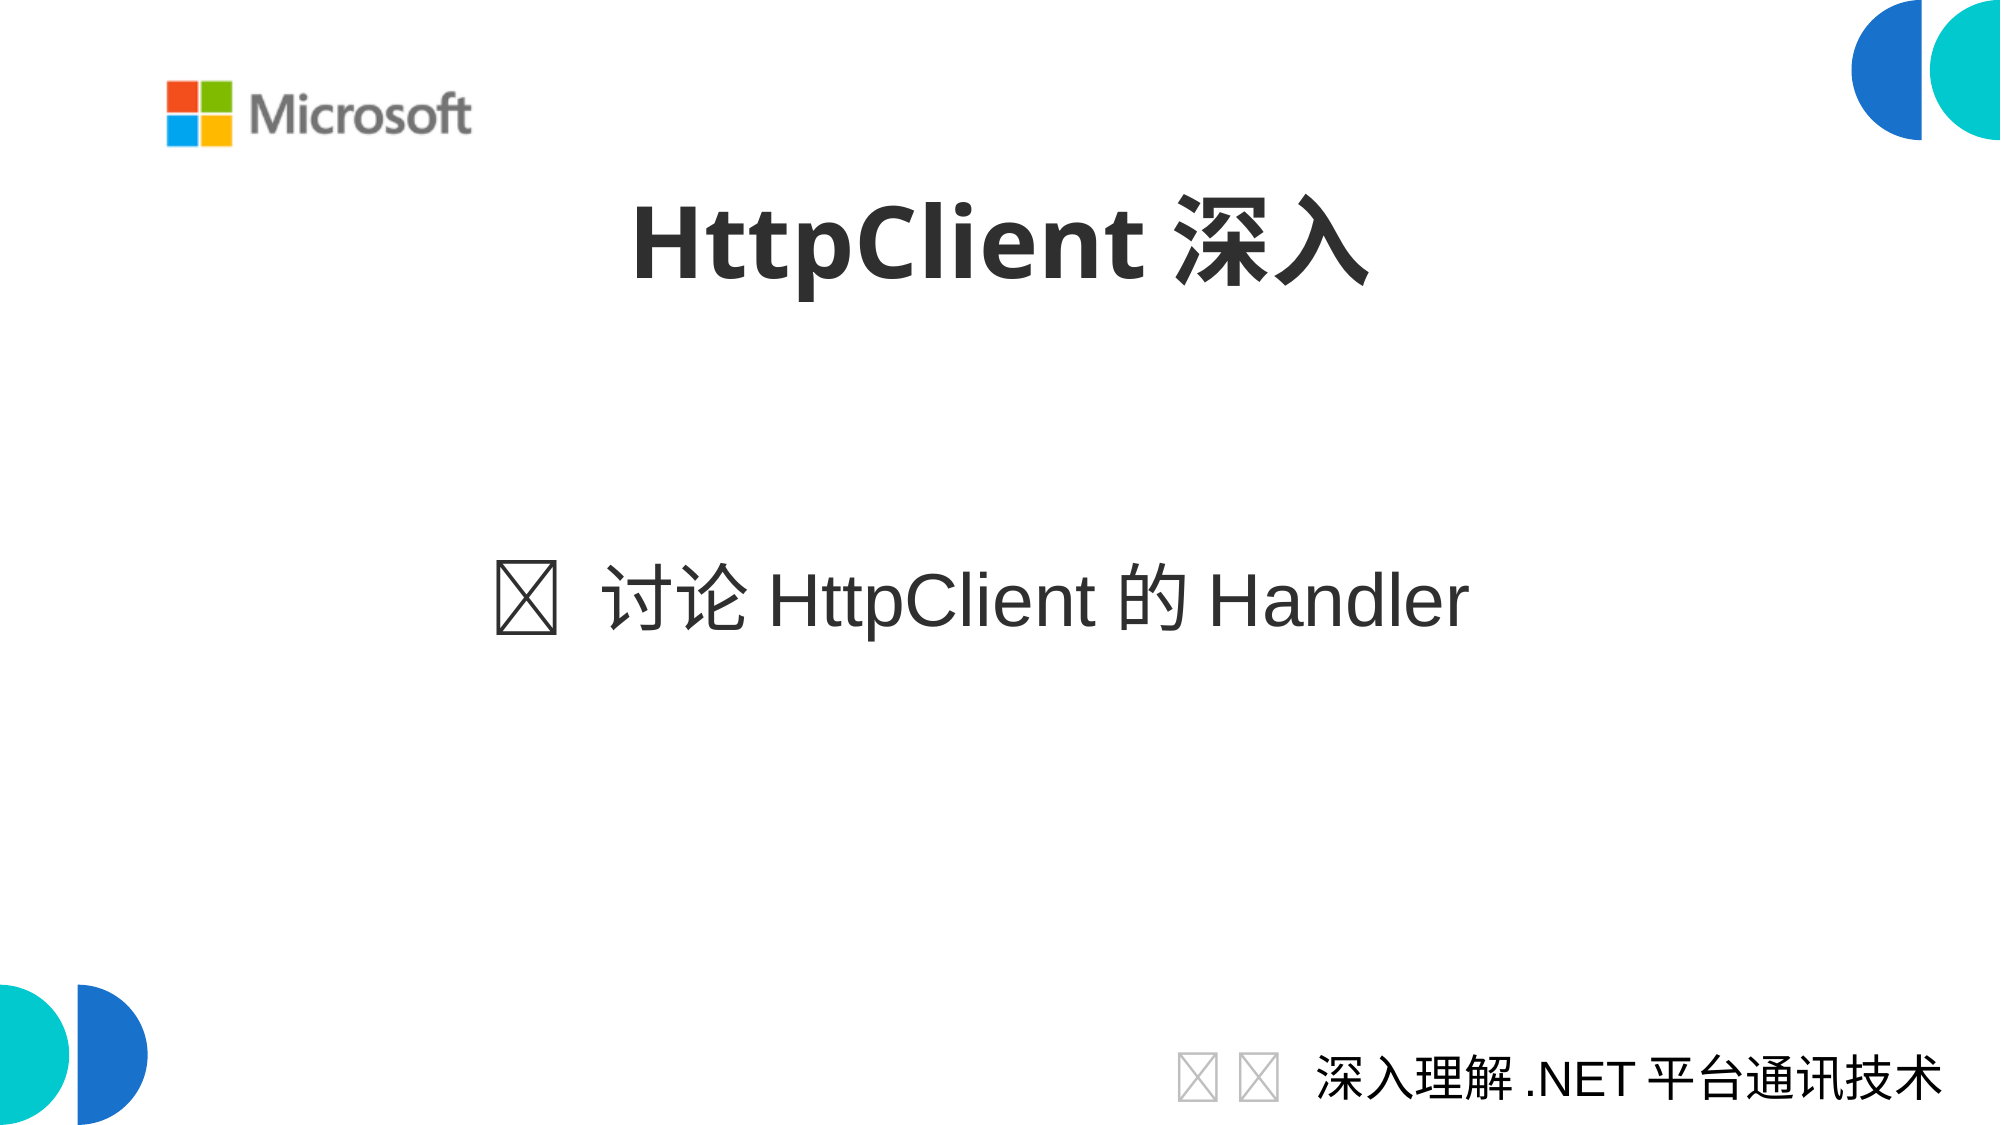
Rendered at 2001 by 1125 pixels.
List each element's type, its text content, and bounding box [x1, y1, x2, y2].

title HttpClient深入 [138, 145, 1862, 332]
subtitle 🚀 🚀 深入理解.NET平台通讯技术 [1173, 1046, 1952, 1107]
text_box 🚀 讨论HttpClient的Handler [187, 499, 1774, 712]
picture [85, 41, 552, 189]
